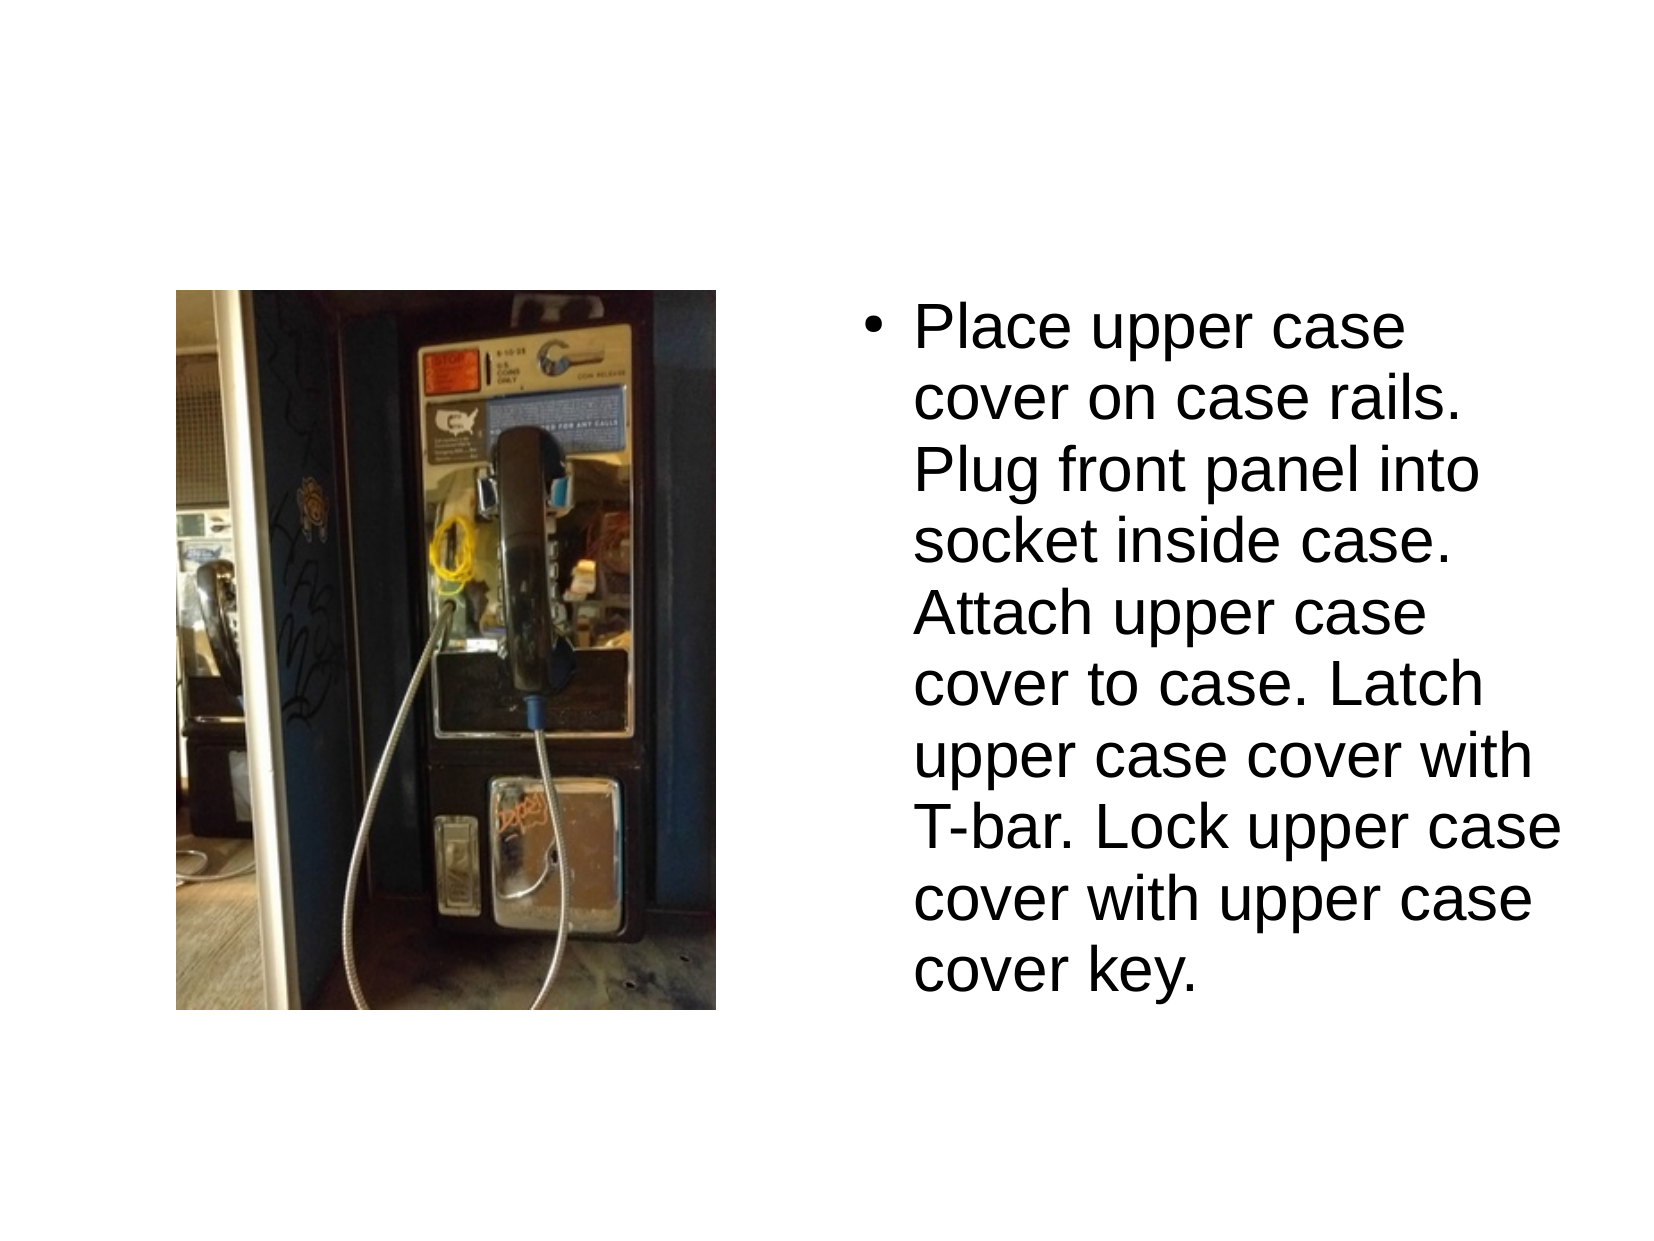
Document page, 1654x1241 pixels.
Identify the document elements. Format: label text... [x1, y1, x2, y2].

list Place upper case cover on case rails. Plug front panel into socket inside case. Attach upper case cover to case. Latch upper case cover with T-bar. Lock upper case cover with upper case cover key. [845, 290, 1572, 1010]
picture [176, 290, 716, 1010]
